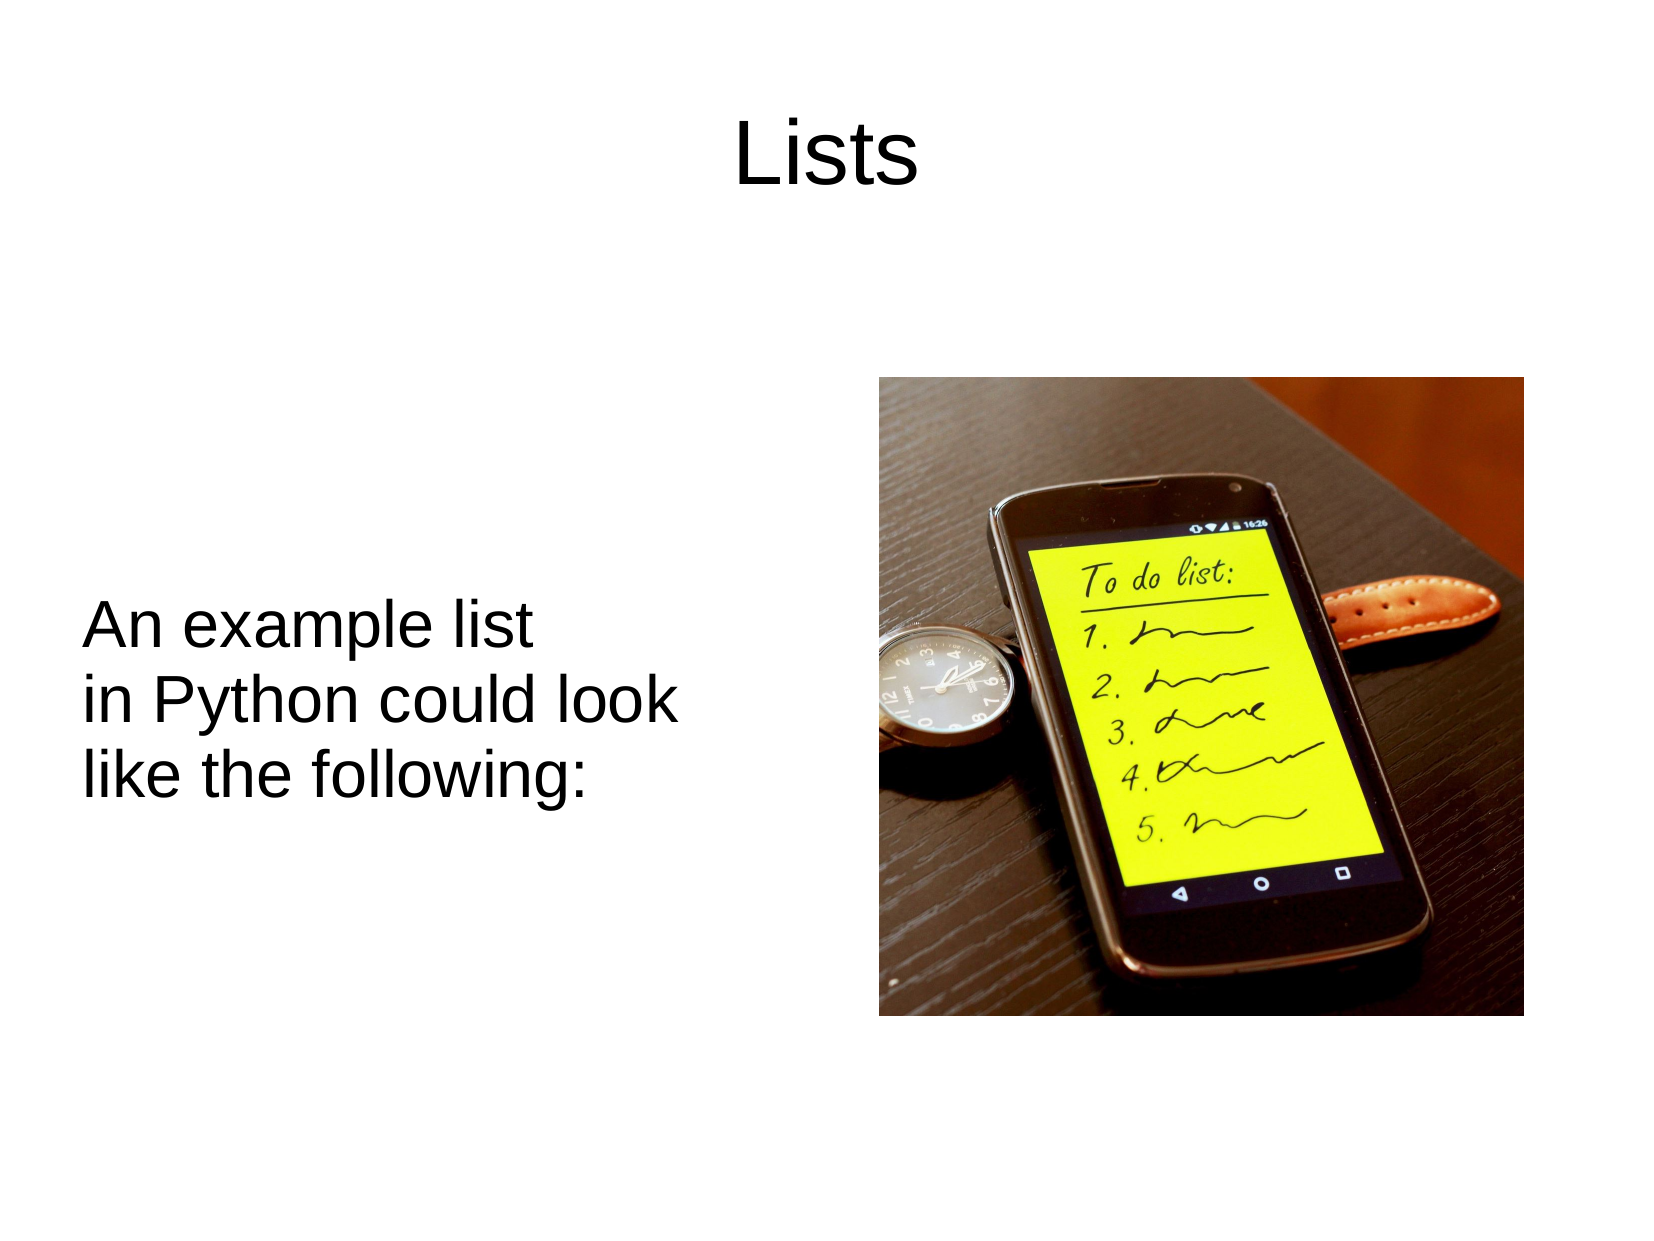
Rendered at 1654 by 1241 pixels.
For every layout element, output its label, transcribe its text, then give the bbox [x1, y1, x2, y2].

picture [879, 377, 1524, 1016]
subtitle An example list in Python could look like the following: [82, 290, 1571, 1109]
title Lists [82, 49, 1571, 257]
